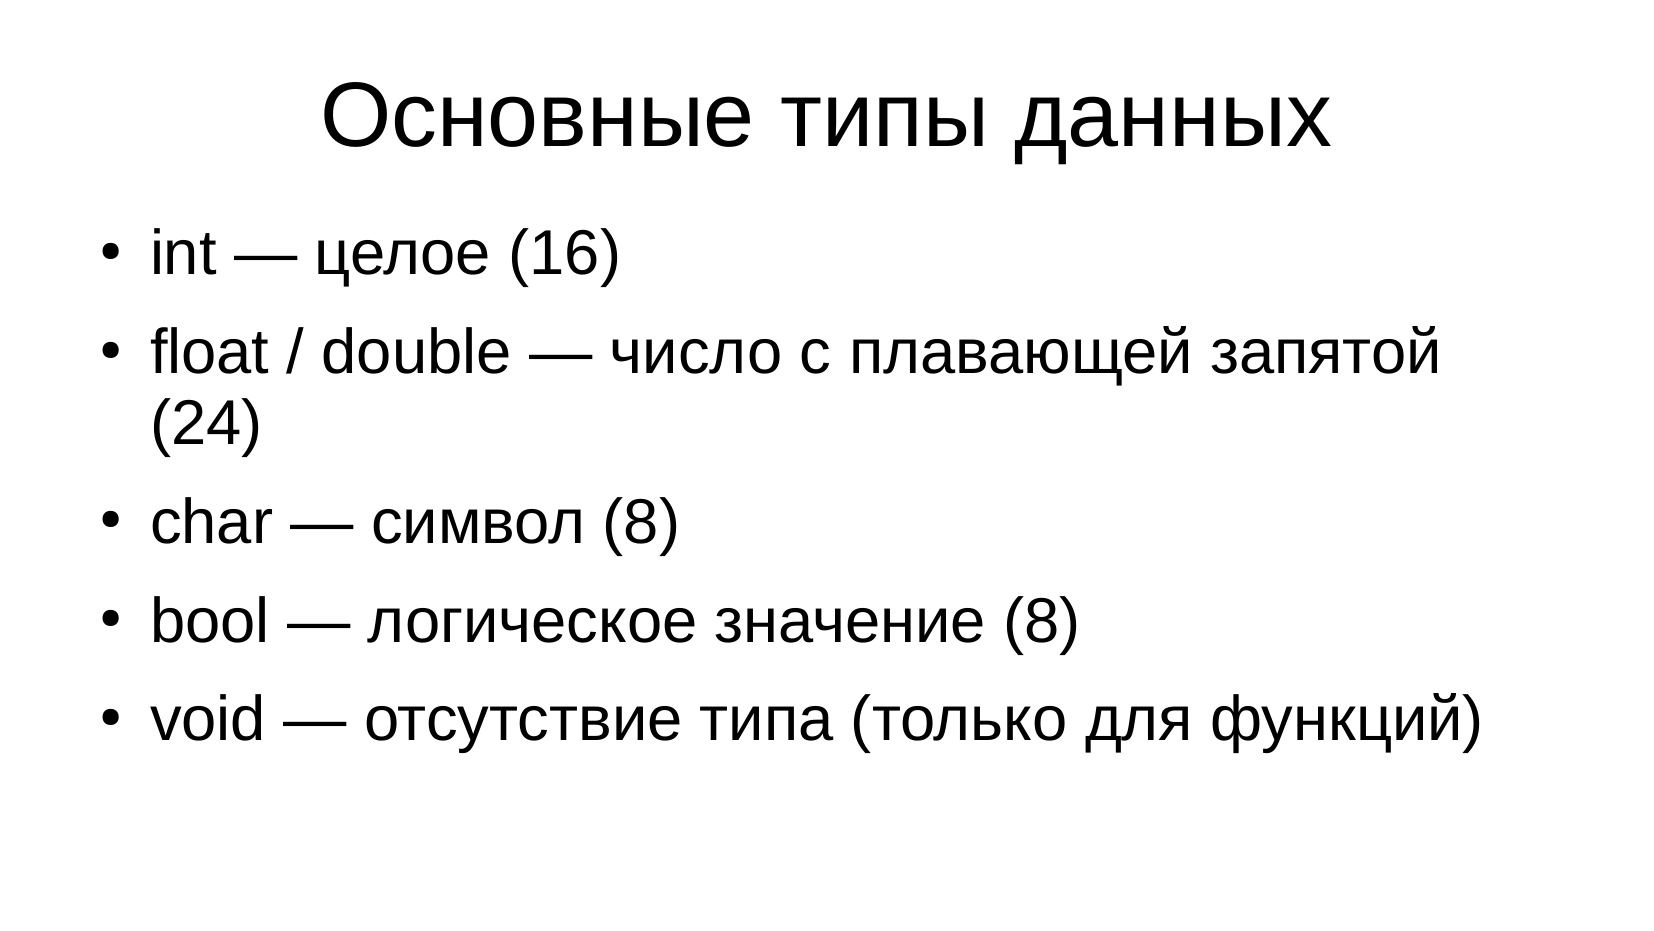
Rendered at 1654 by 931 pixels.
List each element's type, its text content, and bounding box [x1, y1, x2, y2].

list int — целое (16) float / double — число с плавающей запятой (24) char — символ (8) bool — логическое значение (8) void — отсутствие типа (только для функций) [82, 217, 1571, 758]
title Основные типы данных [82, 37, 1571, 193]
